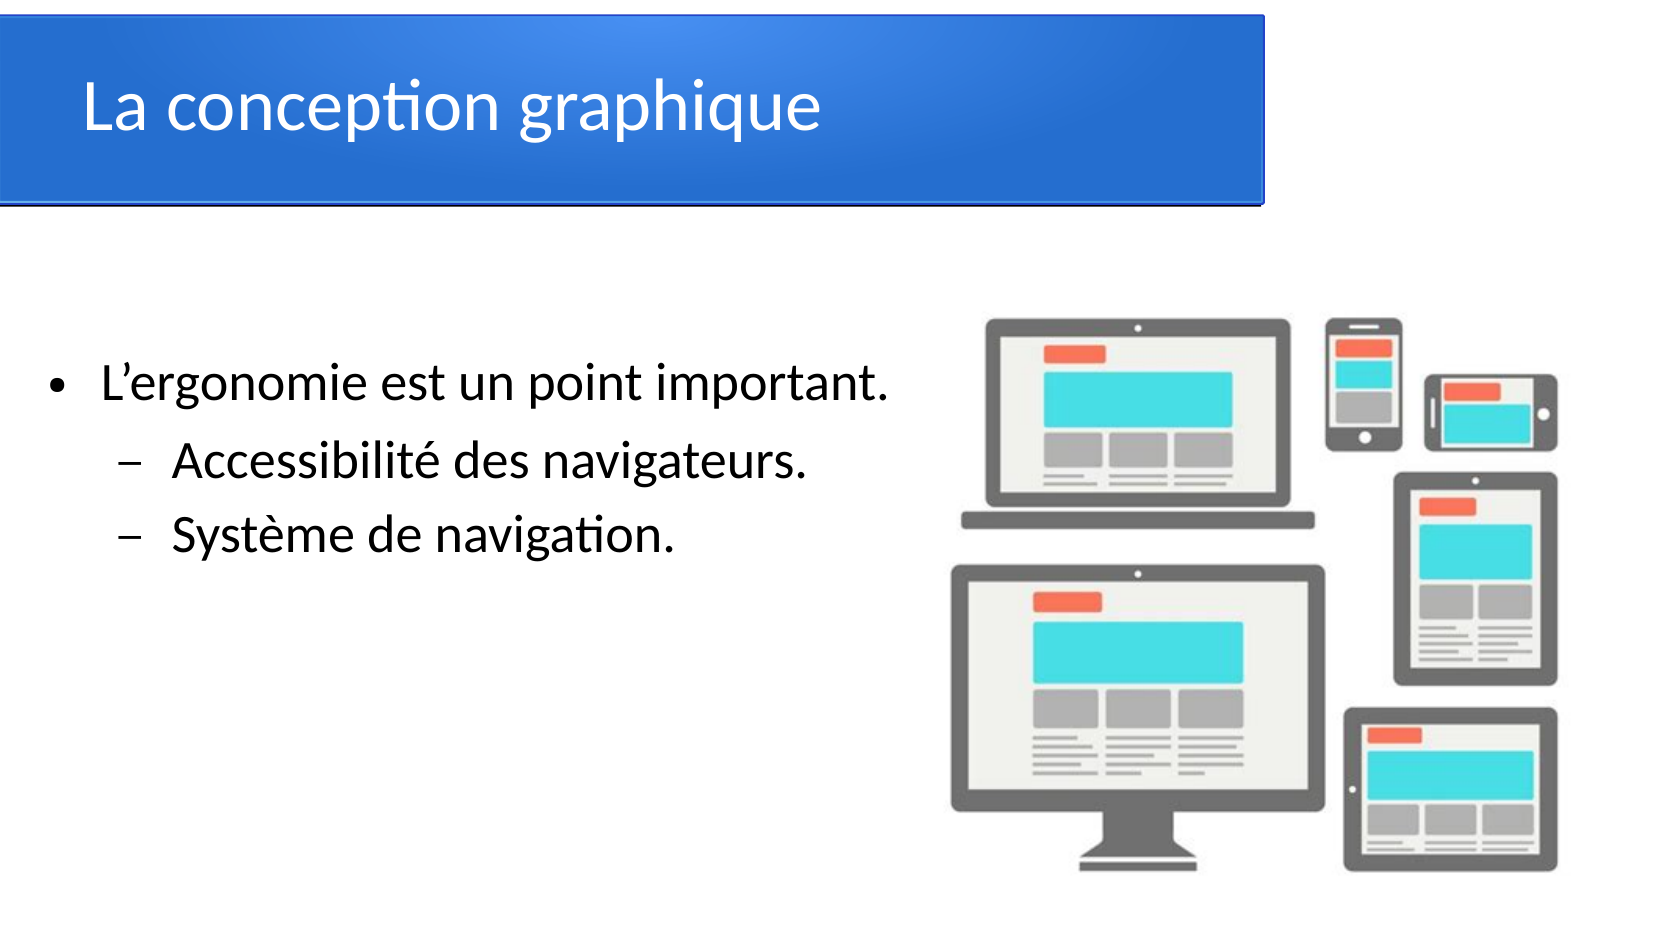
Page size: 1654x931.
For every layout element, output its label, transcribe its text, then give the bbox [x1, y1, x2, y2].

picture [894, 299, 1636, 904]
title La conception graphique [82, 35, 1235, 189]
list L’ergonomie est un point important. Accessibilité des navigateurs. Système de navigation. [30, 360, 894, 900]
